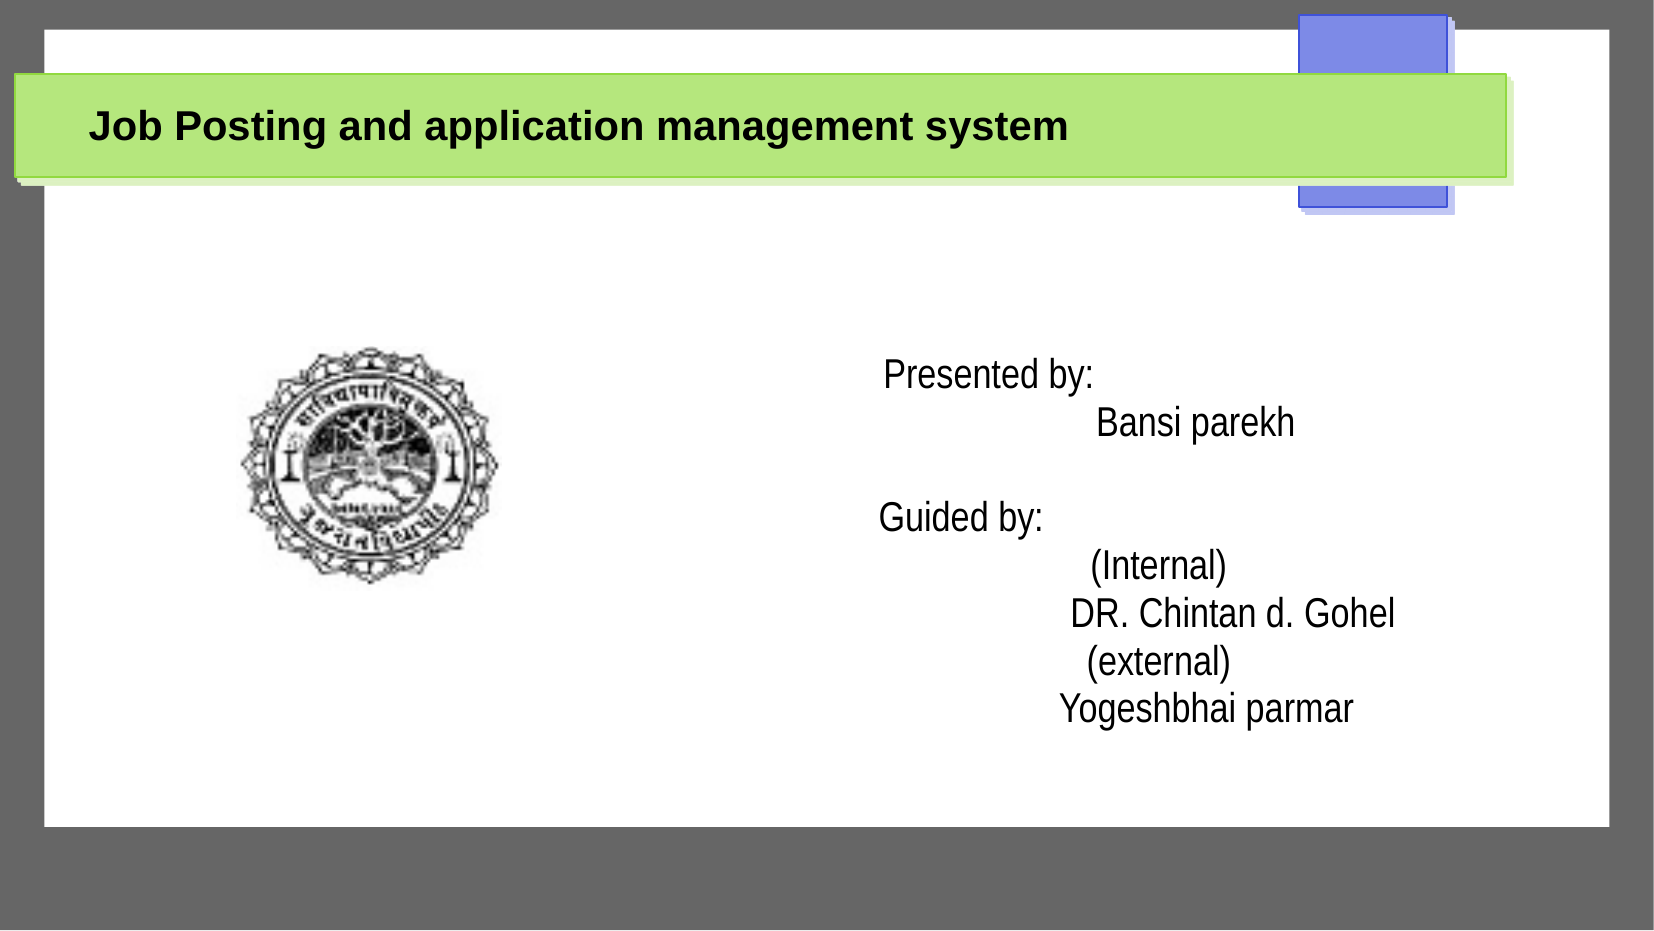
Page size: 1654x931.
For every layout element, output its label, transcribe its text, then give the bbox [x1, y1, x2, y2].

title Job Posting and application management system [88, 73, 1506, 178]
subtitle Presented by: Bansi parekh Guided by: (Internal) DR. Chintan d. Gohel (external) Yogeshbhai parmar [88, 206, 1565, 828]
picture [236, 346, 502, 591]
